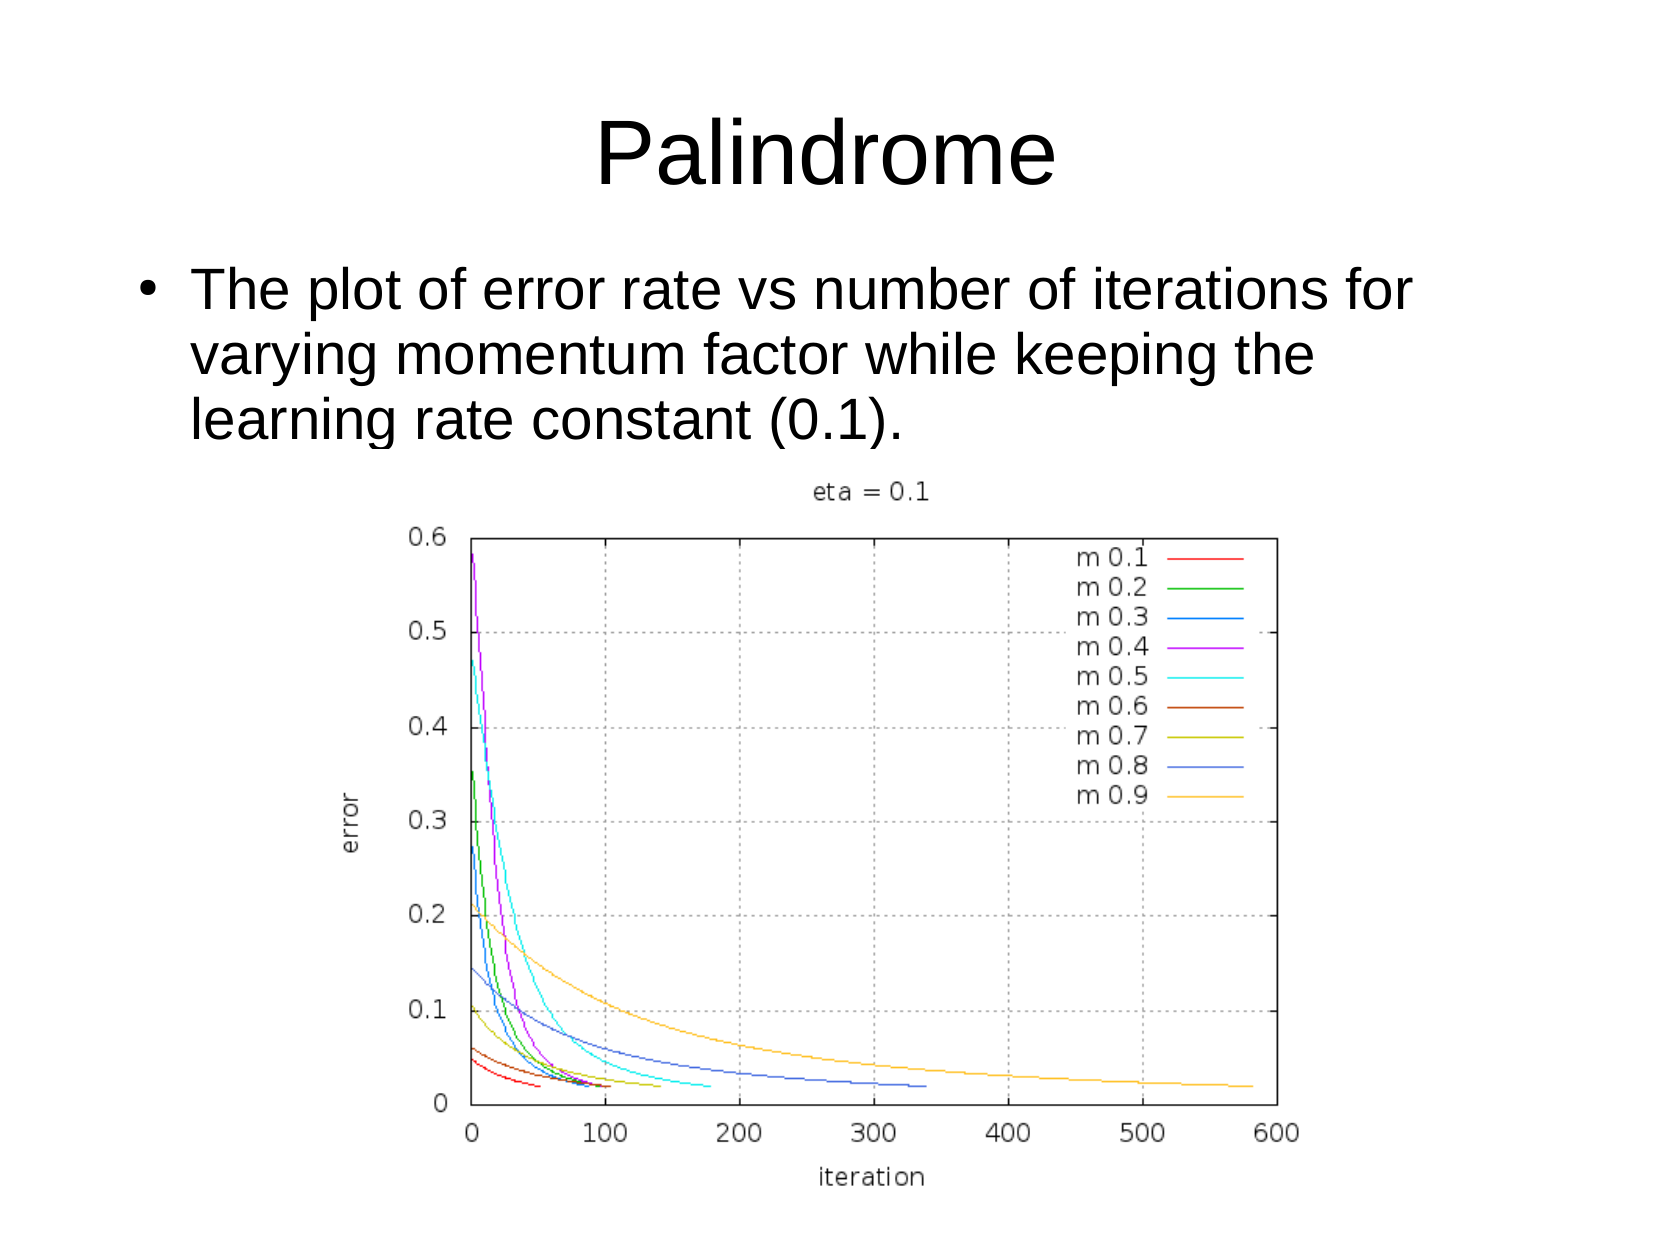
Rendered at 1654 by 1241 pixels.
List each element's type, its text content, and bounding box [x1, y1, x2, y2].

list The plot of error rate vs number of iterations for varying momentum factor while keeping the learning rate constant (0.1). [120, 256, 1516, 1010]
title Palindrome [82, 49, 1571, 257]
picture [330, 449, 1330, 1200]
